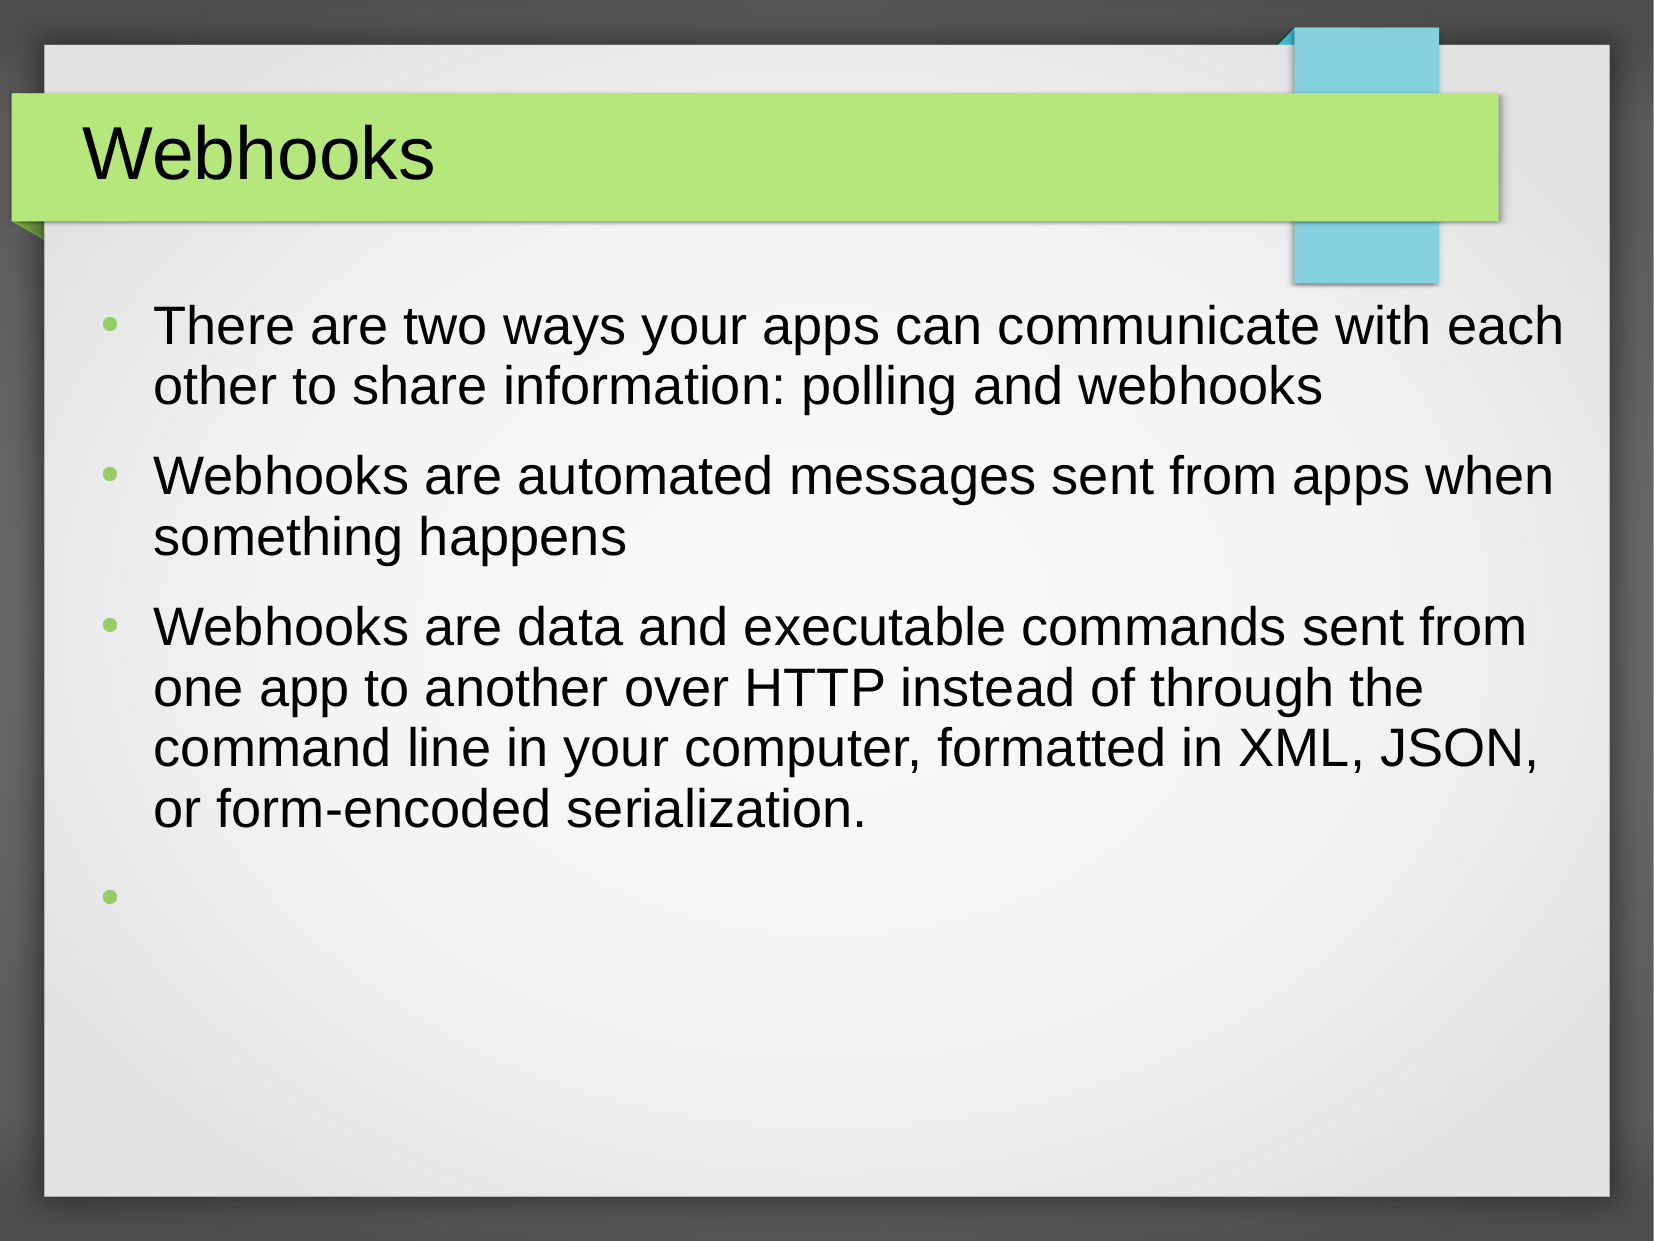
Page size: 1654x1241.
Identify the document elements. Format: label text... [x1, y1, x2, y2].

list There are two ways your apps can communicate with each other to share information: polling and webhooks Webhooks are automated messages sent from apps when something happens Webhooks are data and executable commands sent from one app to another over HTTP instead of through the command line in your computer, formatted in XML, JSON, or form-encoded serialization. [82, 295, 1571, 1015]
title Webhooks [82, 94, 1264, 213]
picture [0, 0, 1654, 1241]
